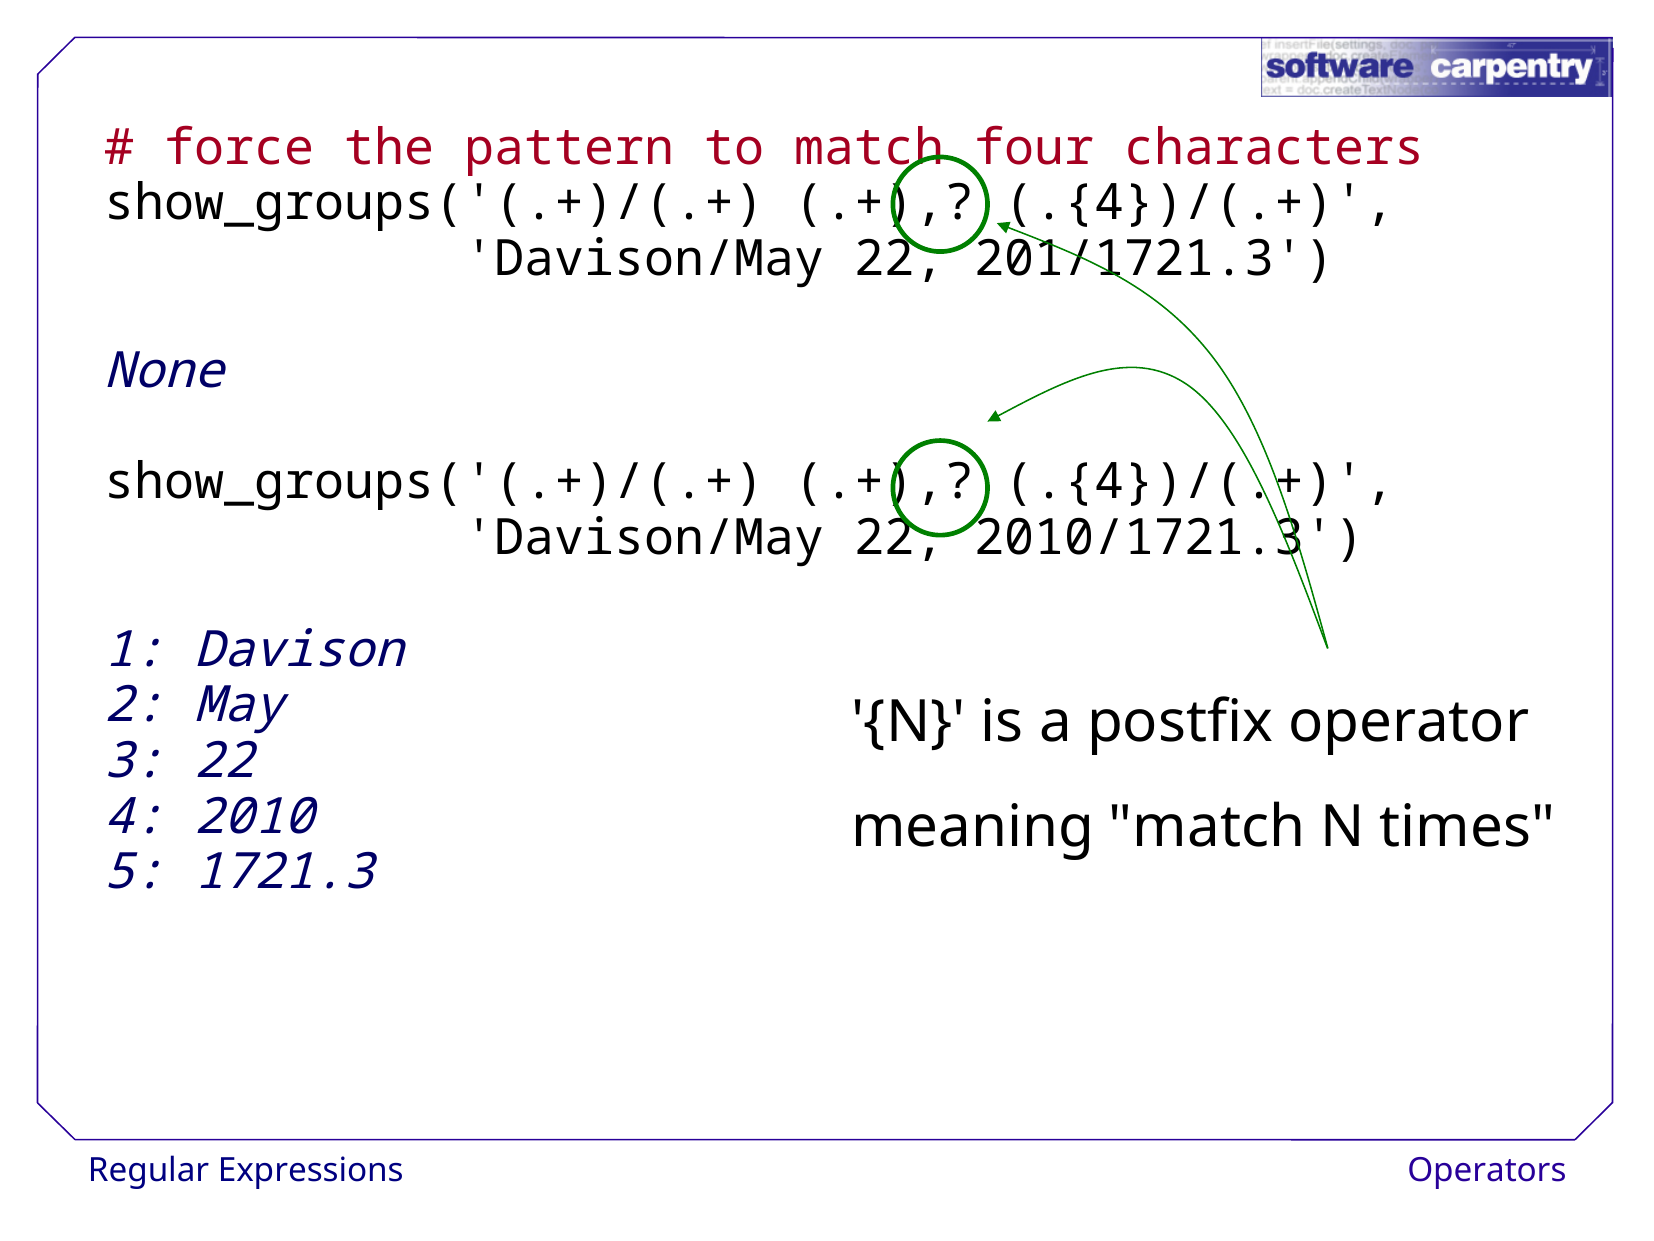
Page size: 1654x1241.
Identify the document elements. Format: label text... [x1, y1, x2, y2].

text_box # force the pattern to match four characters show_groups('(.+)/(.+) (.+),? (.{4})/(.+)', 'Davison/May 22, 201/1721.3') None show_groups('(.+)/(.+) (.+),? (.{4})/(.+)', 'Davison/May 22, 2010/1721.3') 1: Davison 2: May 3: 22 4: 2010 5: 1721.3 [89, 112, 1512, 1074]
picture [1261, 39, 1613, 97]
text_box '{N}' is a postfix operator meaning "match N times" [836, 640, 1570, 866]
